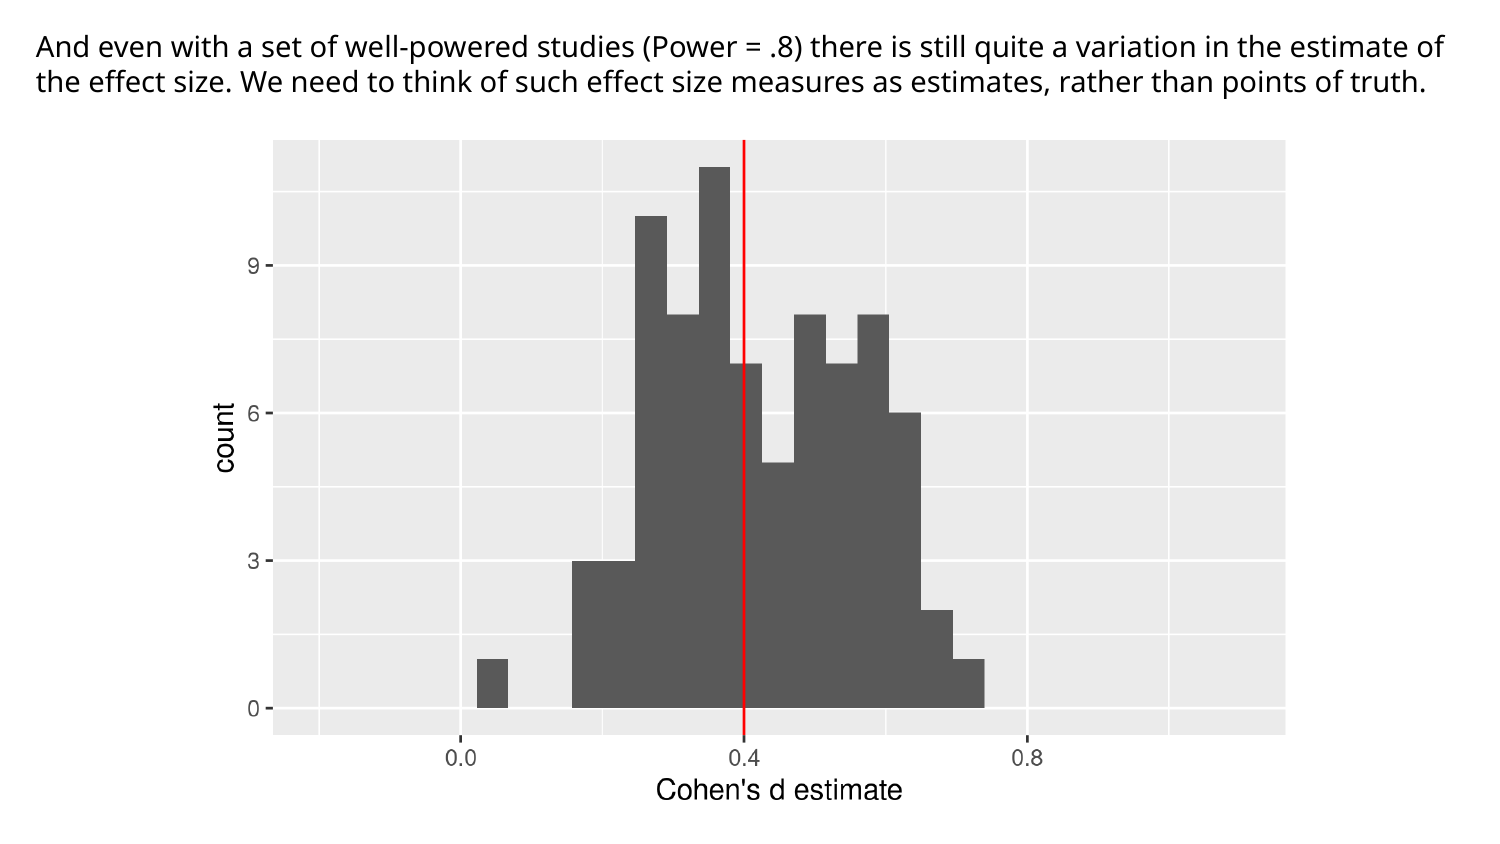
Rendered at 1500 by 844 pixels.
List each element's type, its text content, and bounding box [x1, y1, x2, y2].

picture [197, 125, 1300, 821]
text_box And even with a set of well-powered studies (Power = .8) there is still quite a variation in the estimate of the effect size. We need to think of such effect size measures as estimates, rather than points of truth. [20, 13, 1477, 289]
